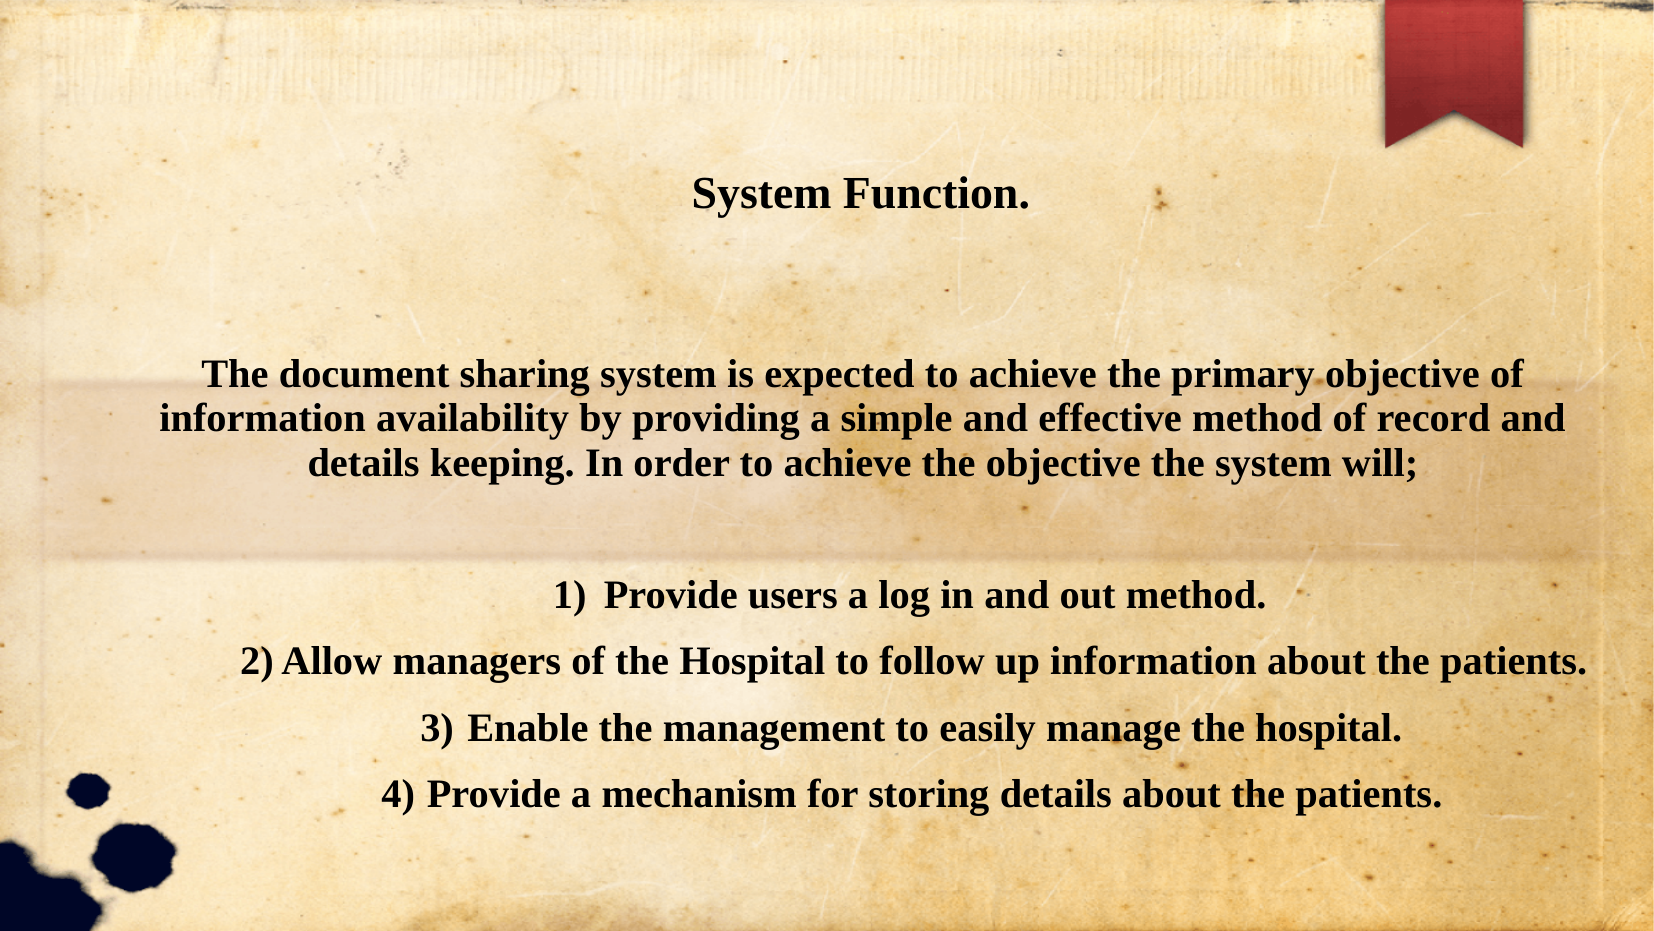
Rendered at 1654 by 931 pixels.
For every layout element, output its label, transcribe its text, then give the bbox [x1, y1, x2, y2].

title System Function. [116, 90, 1606, 246]
picture [0, 0, 1654, 931]
list The document sharing system is expected to achieve the primary objective of information availability by providing a simple and effective method of record and details keeping. In order to achieve the objective the system will; Provide users a log in and out method. Allow managers of the Hospital to follow up information about the patients. Enable the management to easily manage the hospital. Provide a mechanism for storing details about the patients. [120, 285, 1609, 825]
